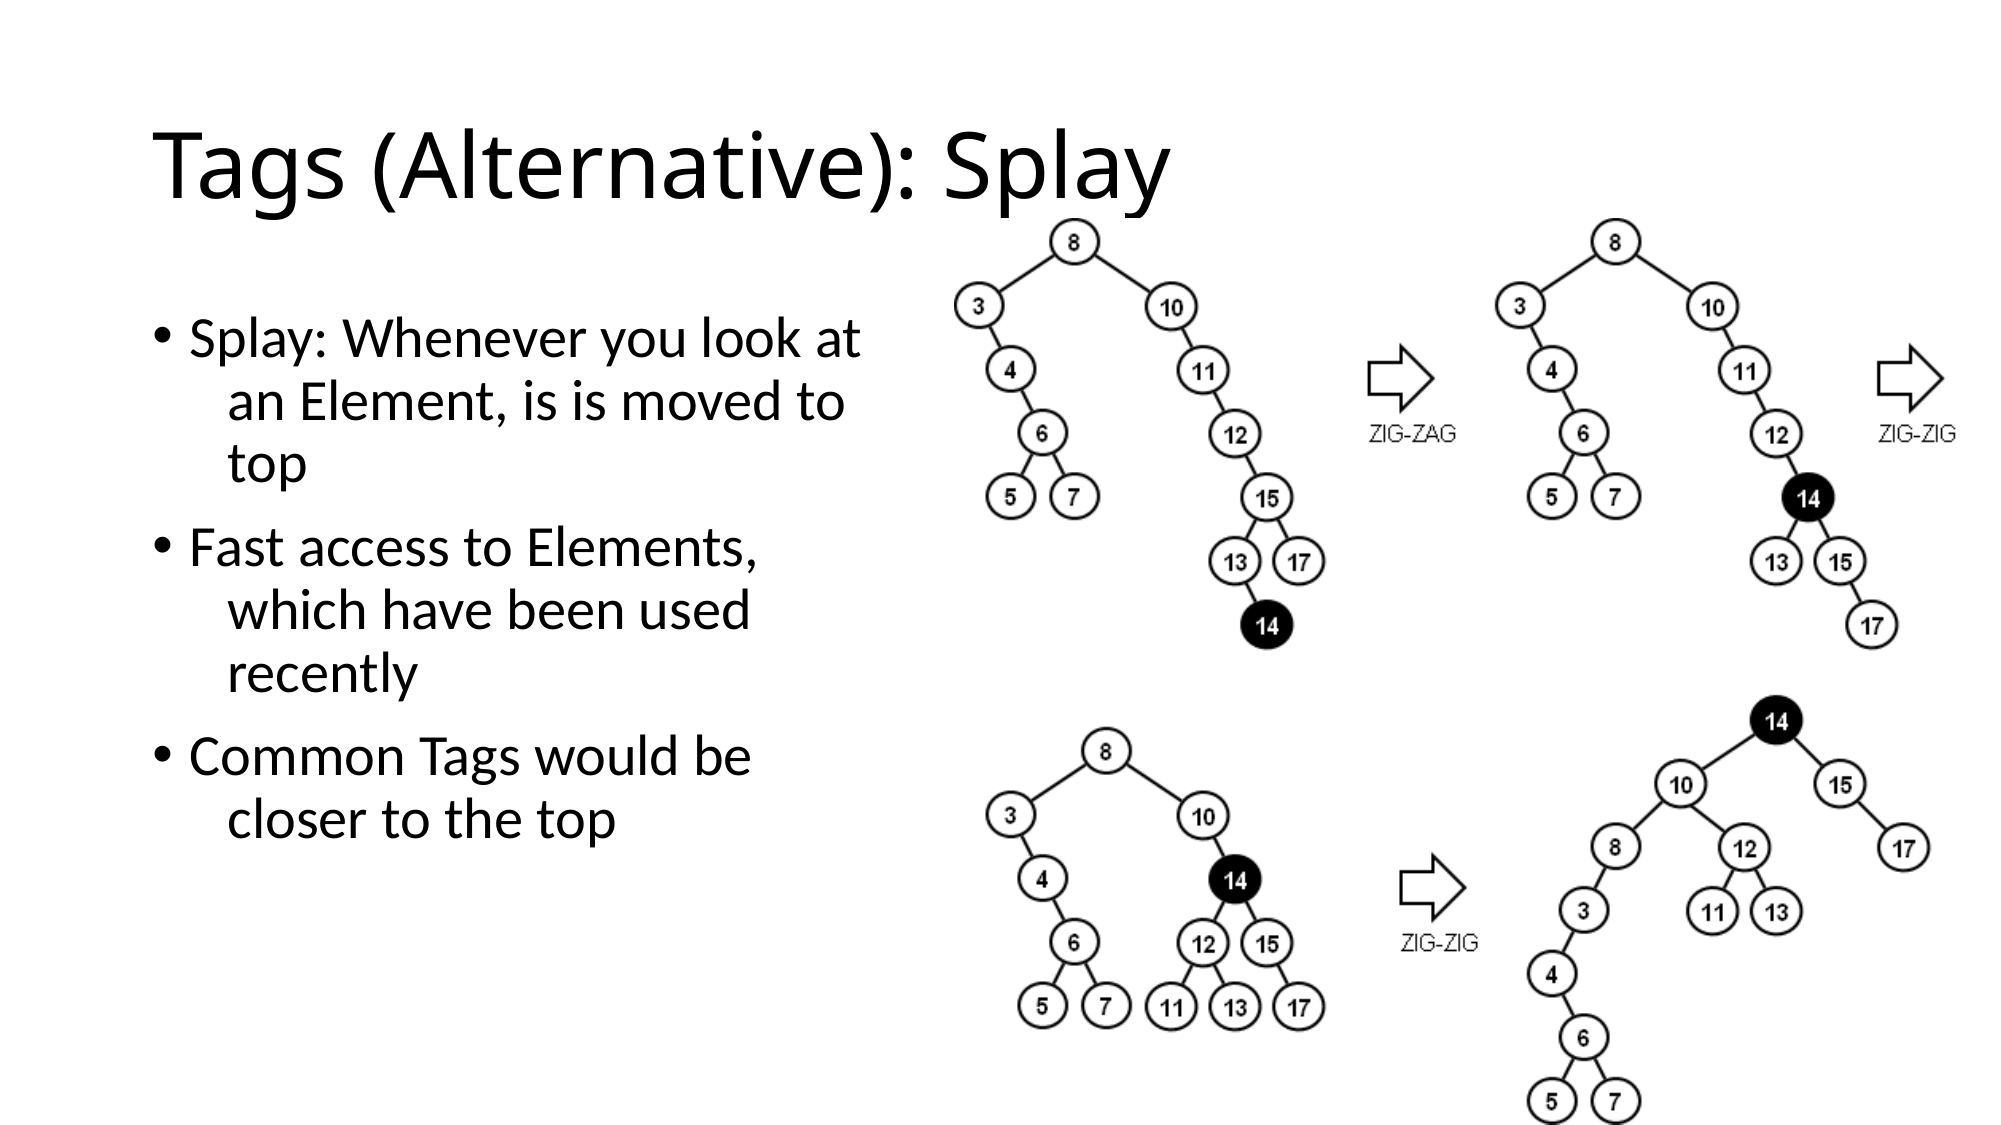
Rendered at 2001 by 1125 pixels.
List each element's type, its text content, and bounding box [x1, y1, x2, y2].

picture [954, 218, 1957, 1125]
list Splay: Whenever you look at an Element, is is moved to top Fast access to Elements, which have been used recently Common Tags would be closer to the top [137, 299, 881, 1014]
title Tags (Alternative): Splay [137, 59, 1863, 278]
